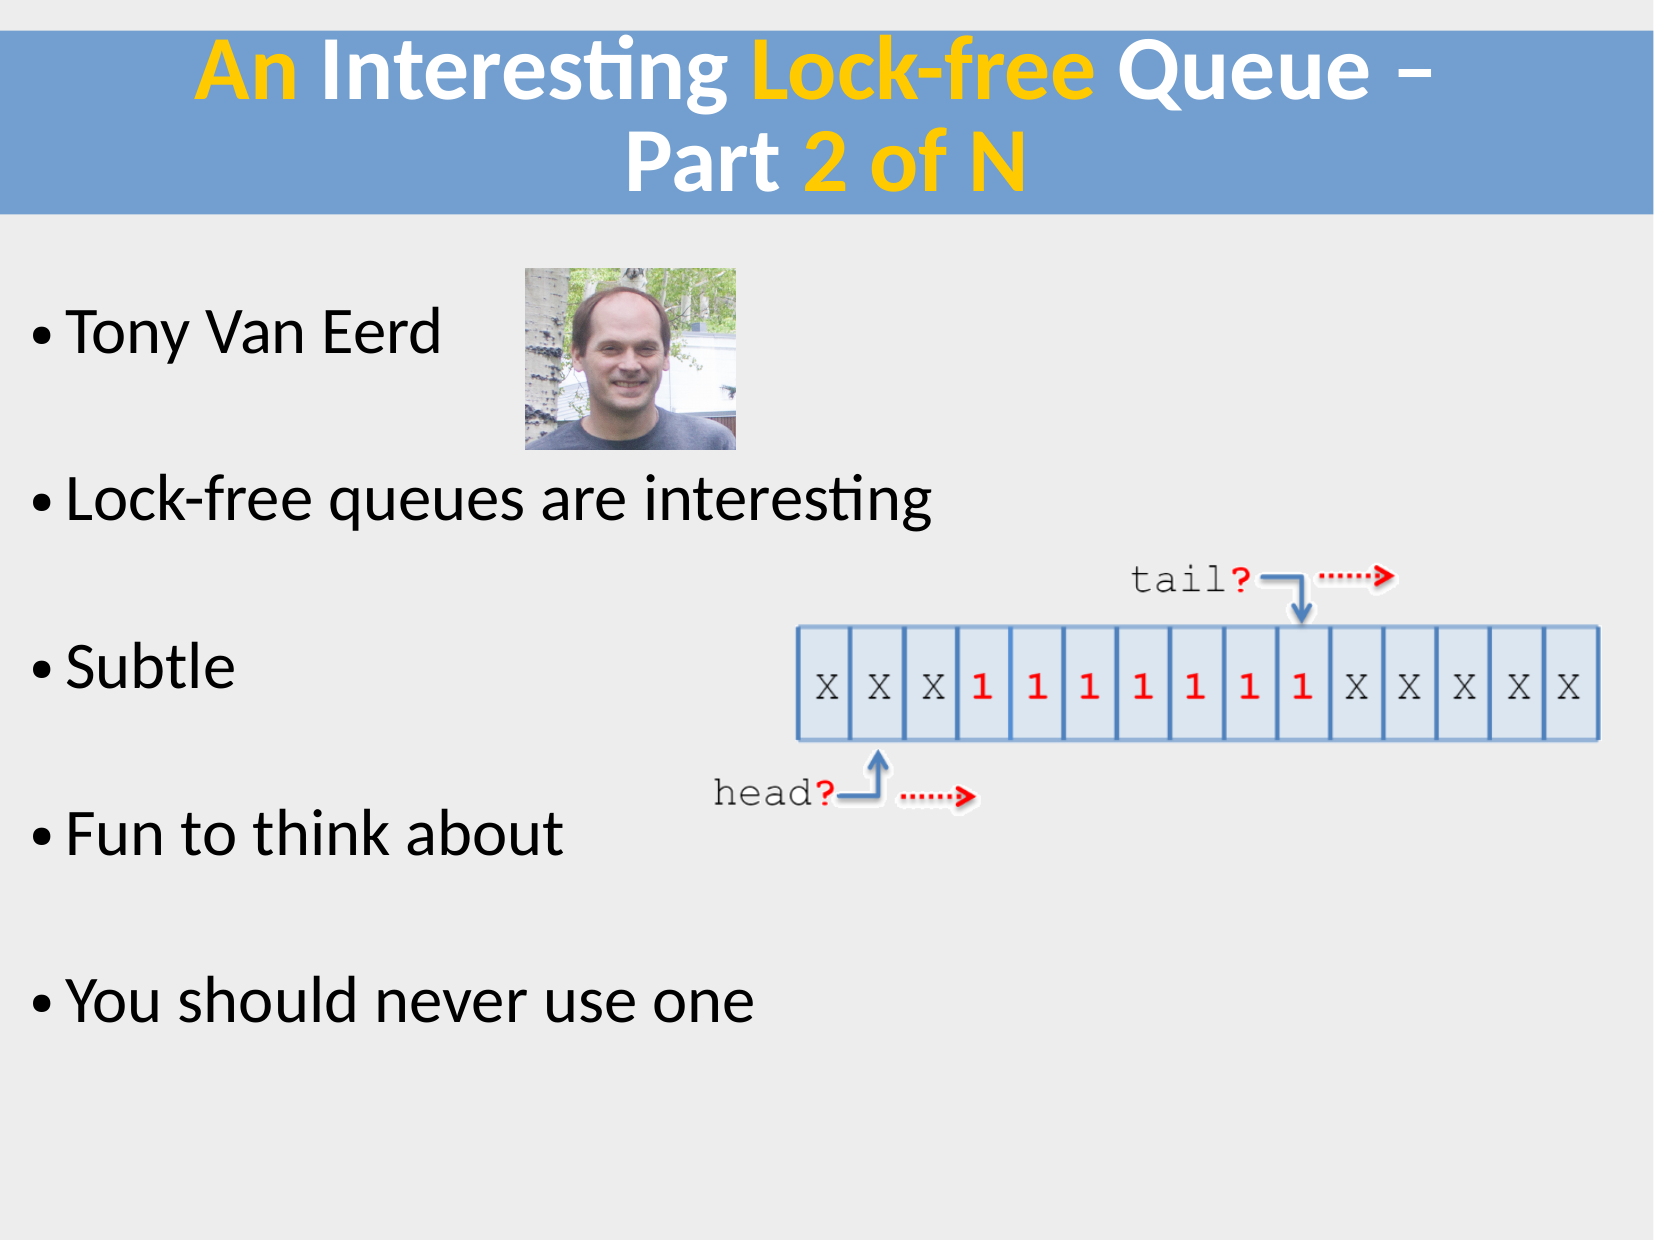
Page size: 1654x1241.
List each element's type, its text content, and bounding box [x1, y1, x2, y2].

picture [525, 268, 736, 451]
picture [701, 539, 1636, 832]
text_box Tony Van Eerd Lock-free queues are interesting Subtle Fun to think about You should never use one [15, 296, 1636, 1105]
title An Interesting Lock-free Queue – Part 2 of N [0, 30, 1654, 214]
